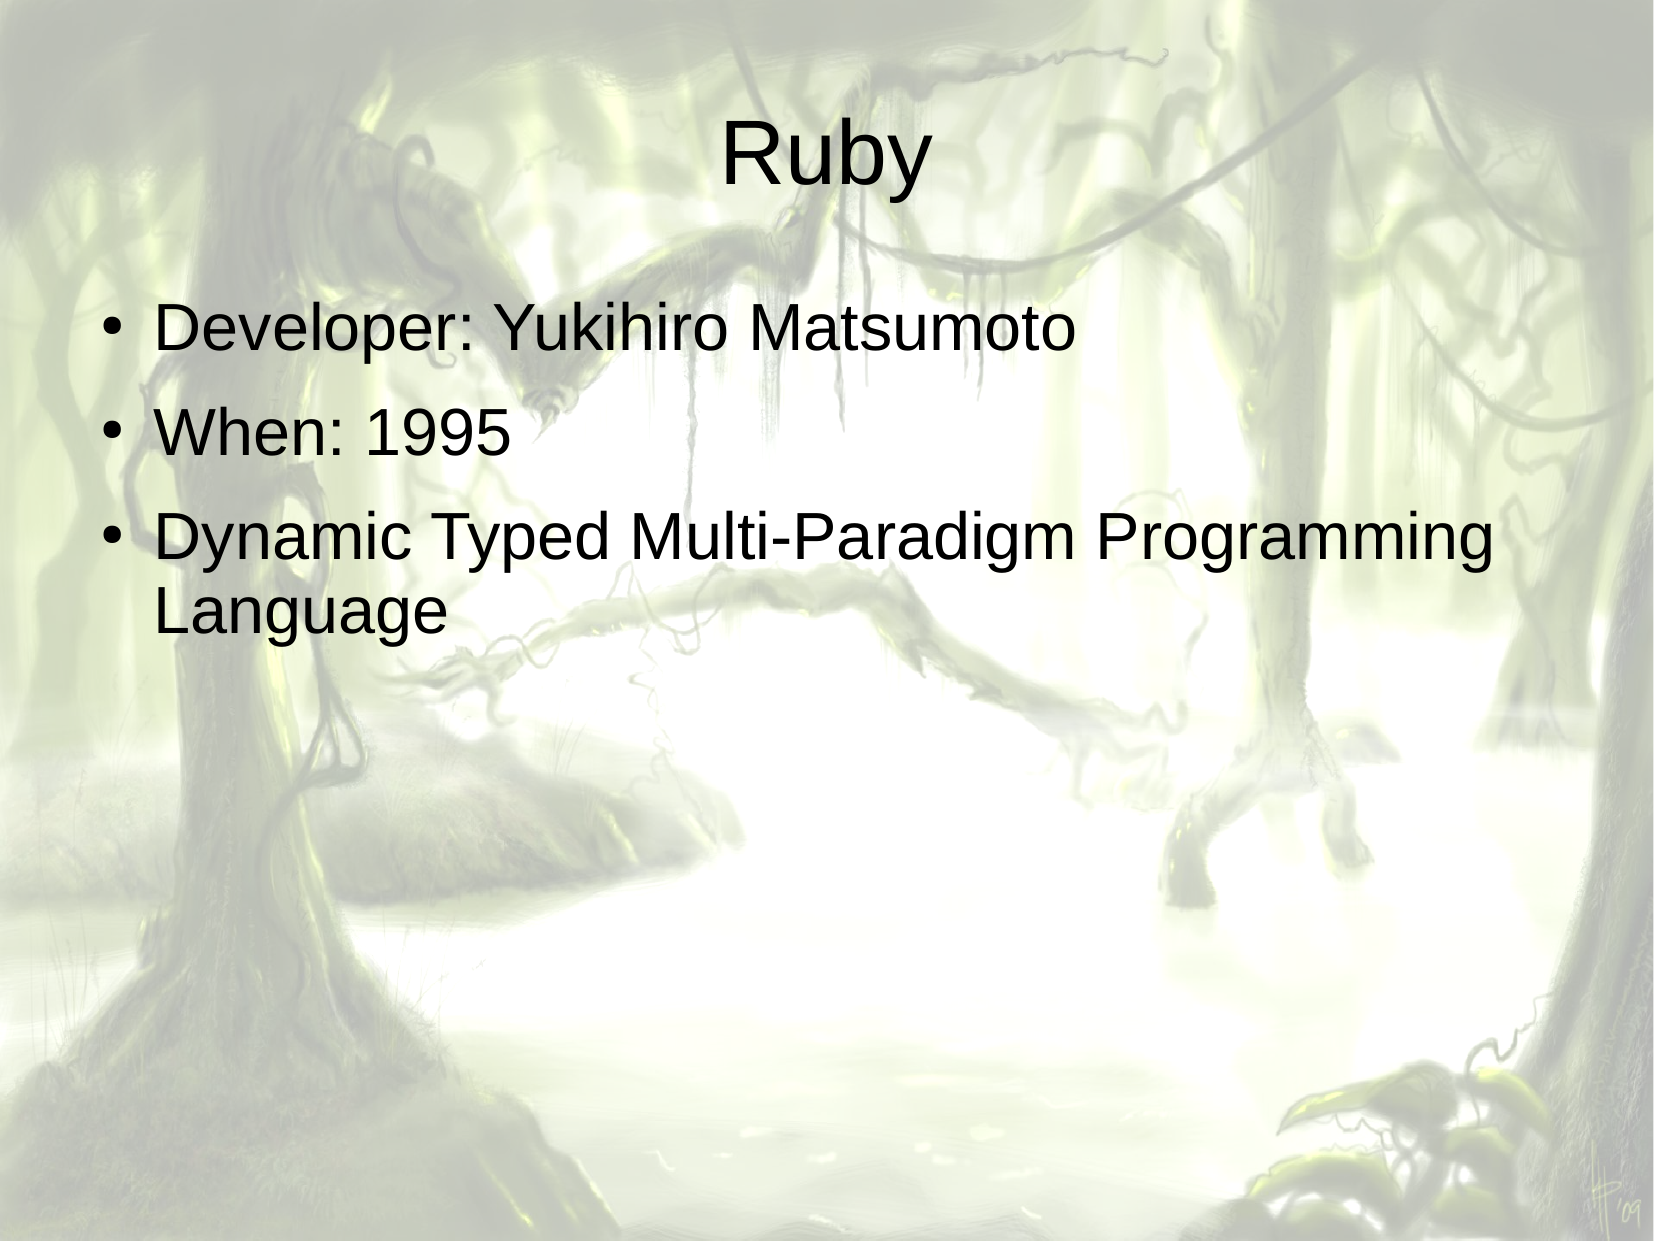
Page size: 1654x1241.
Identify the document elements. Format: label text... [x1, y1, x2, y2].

list Developer: Yukihiro Matsumoto When: 1995 Dynamic Typed Multi-Paradigm Programming Language [82, 290, 1538, 1010]
title Ruby [82, 49, 1571, 257]
